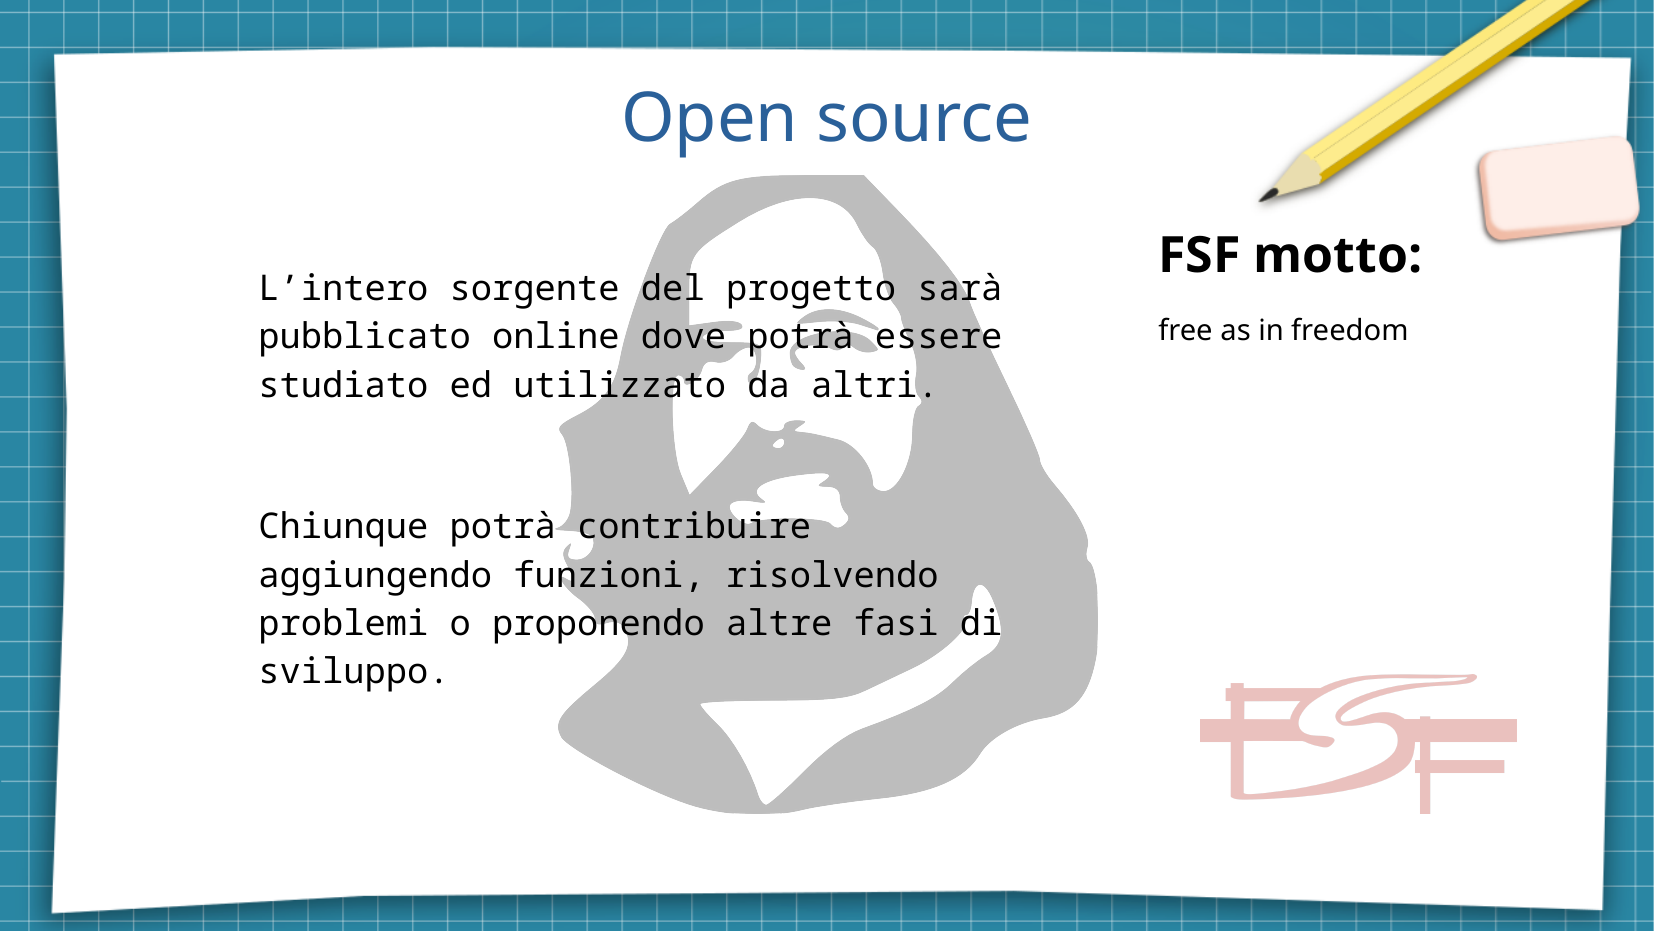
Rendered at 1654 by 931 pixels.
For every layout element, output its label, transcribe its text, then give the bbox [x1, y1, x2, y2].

picture [0, 0, 1654, 931]
list L’intero sorgente del progetto sarà pubblicato online dove potrà essere studiato ed utilizzato da altri. Chiunque potrà contribuire aggiungendo funzioni, risolvendo problemi o proponendo altre fasi di sviluppo. [187, 262, 1051, 788]
title Open source [82, 37, 1571, 193]
list FSF motto: free as in freedom [1087, 219, 1570, 376]
